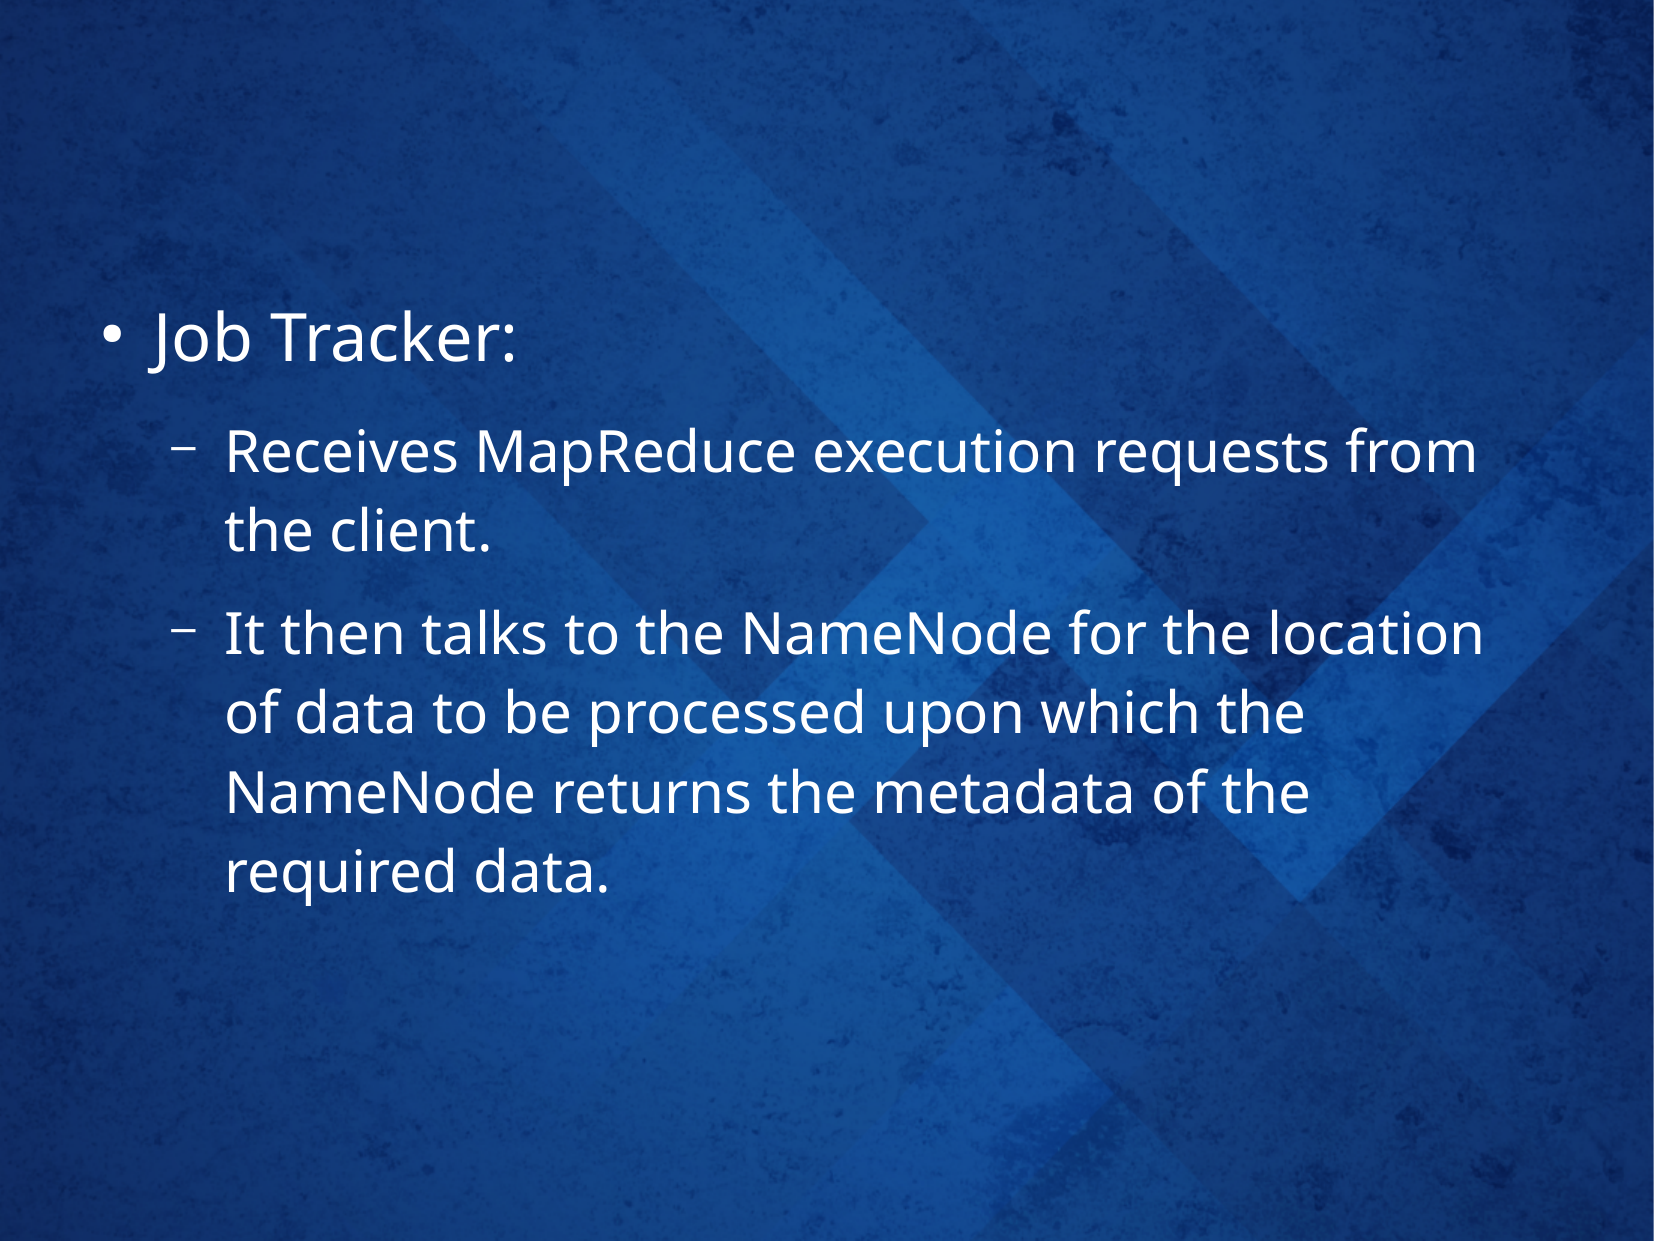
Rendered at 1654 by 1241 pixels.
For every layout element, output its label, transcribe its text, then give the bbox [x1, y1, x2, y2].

picture [0, 0, 1654, 1241]
list Job Tracker: Receives MapReduce execution requests from the client. It then talks to the NameNode for the location of data to be processed upon which the NameNode returns the metadata of the required data. [82, 290, 1538, 1010]
